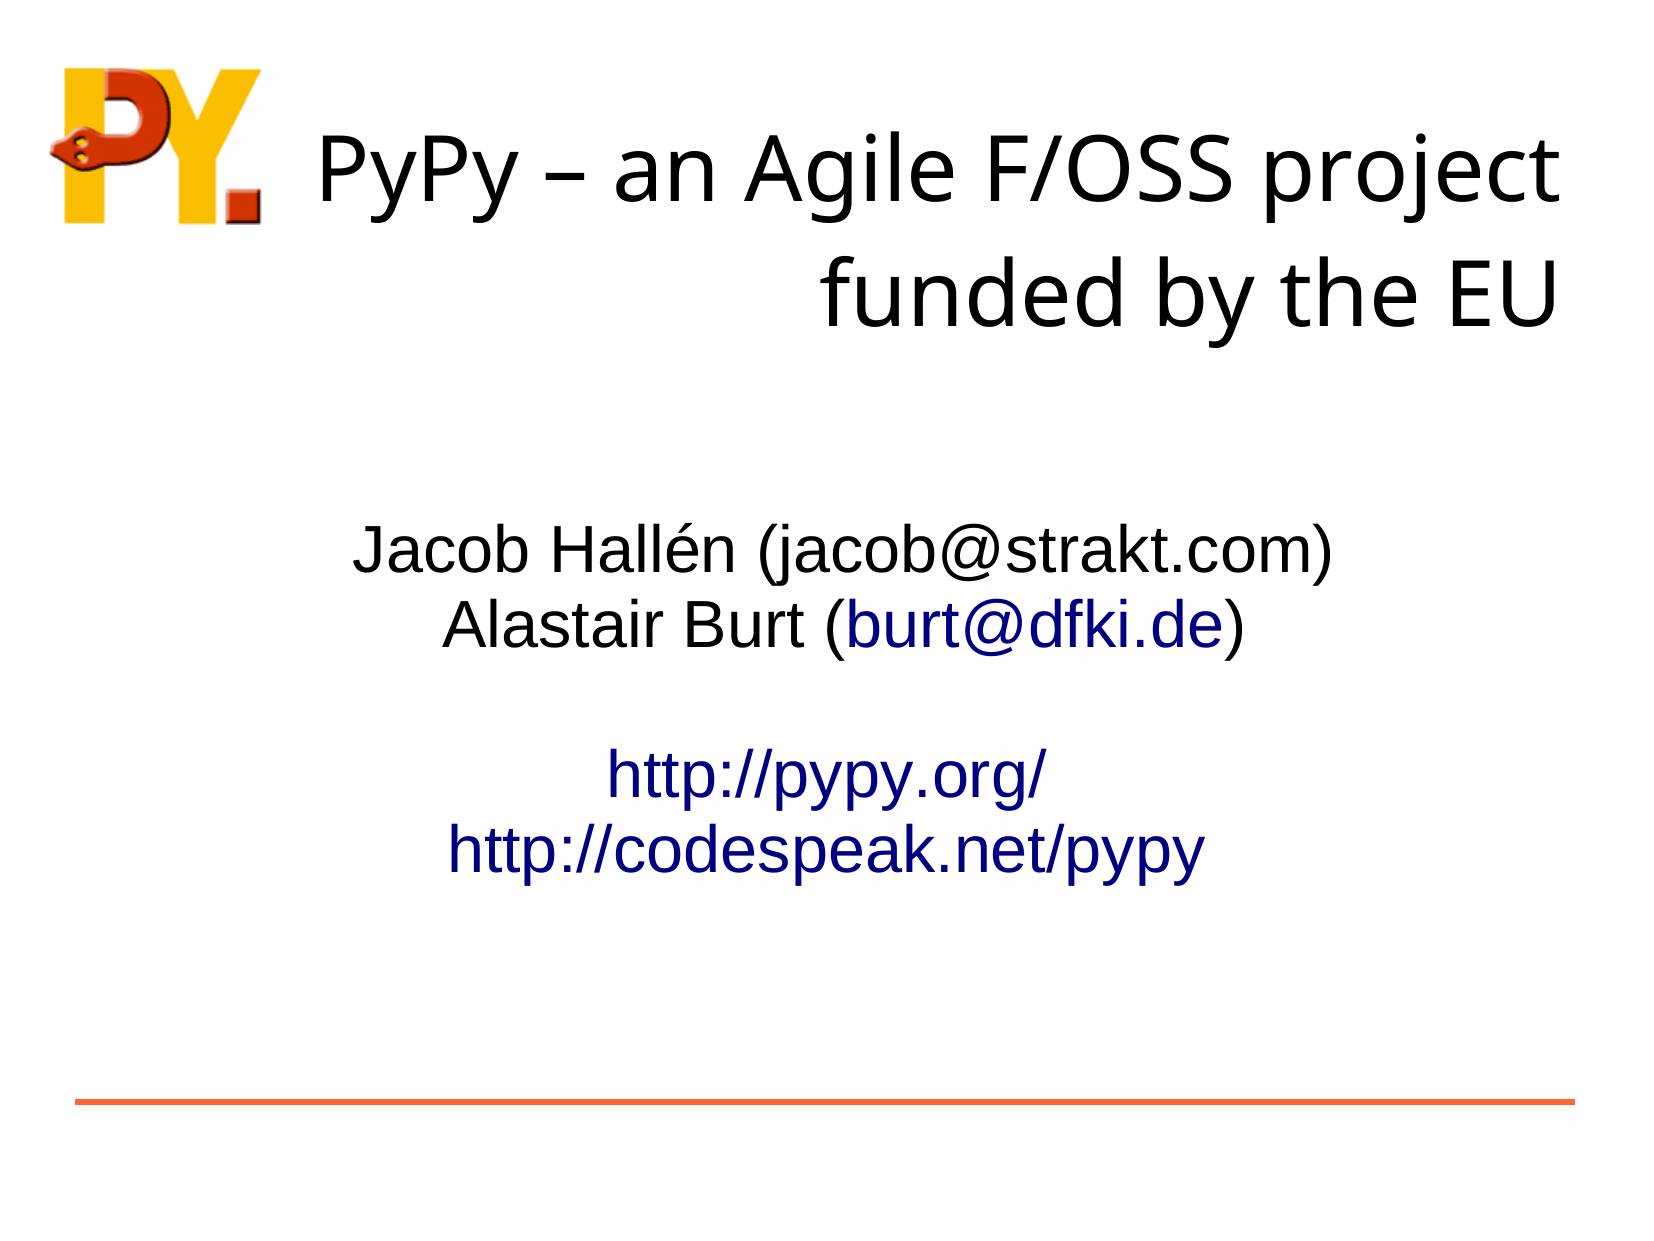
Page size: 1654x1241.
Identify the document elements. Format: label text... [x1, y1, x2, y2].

subtitle Jacob Hallén (jacob@strakt.com) Alastair Burt (burt@dfki.de) http://pypy.org/ http://codespeak.net/pypy [82, 290, 1571, 1109]
picture [49, 67, 263, 225]
title PyPy – an Agile F/OSS project funded by the EU [300, 112, 1564, 290]
